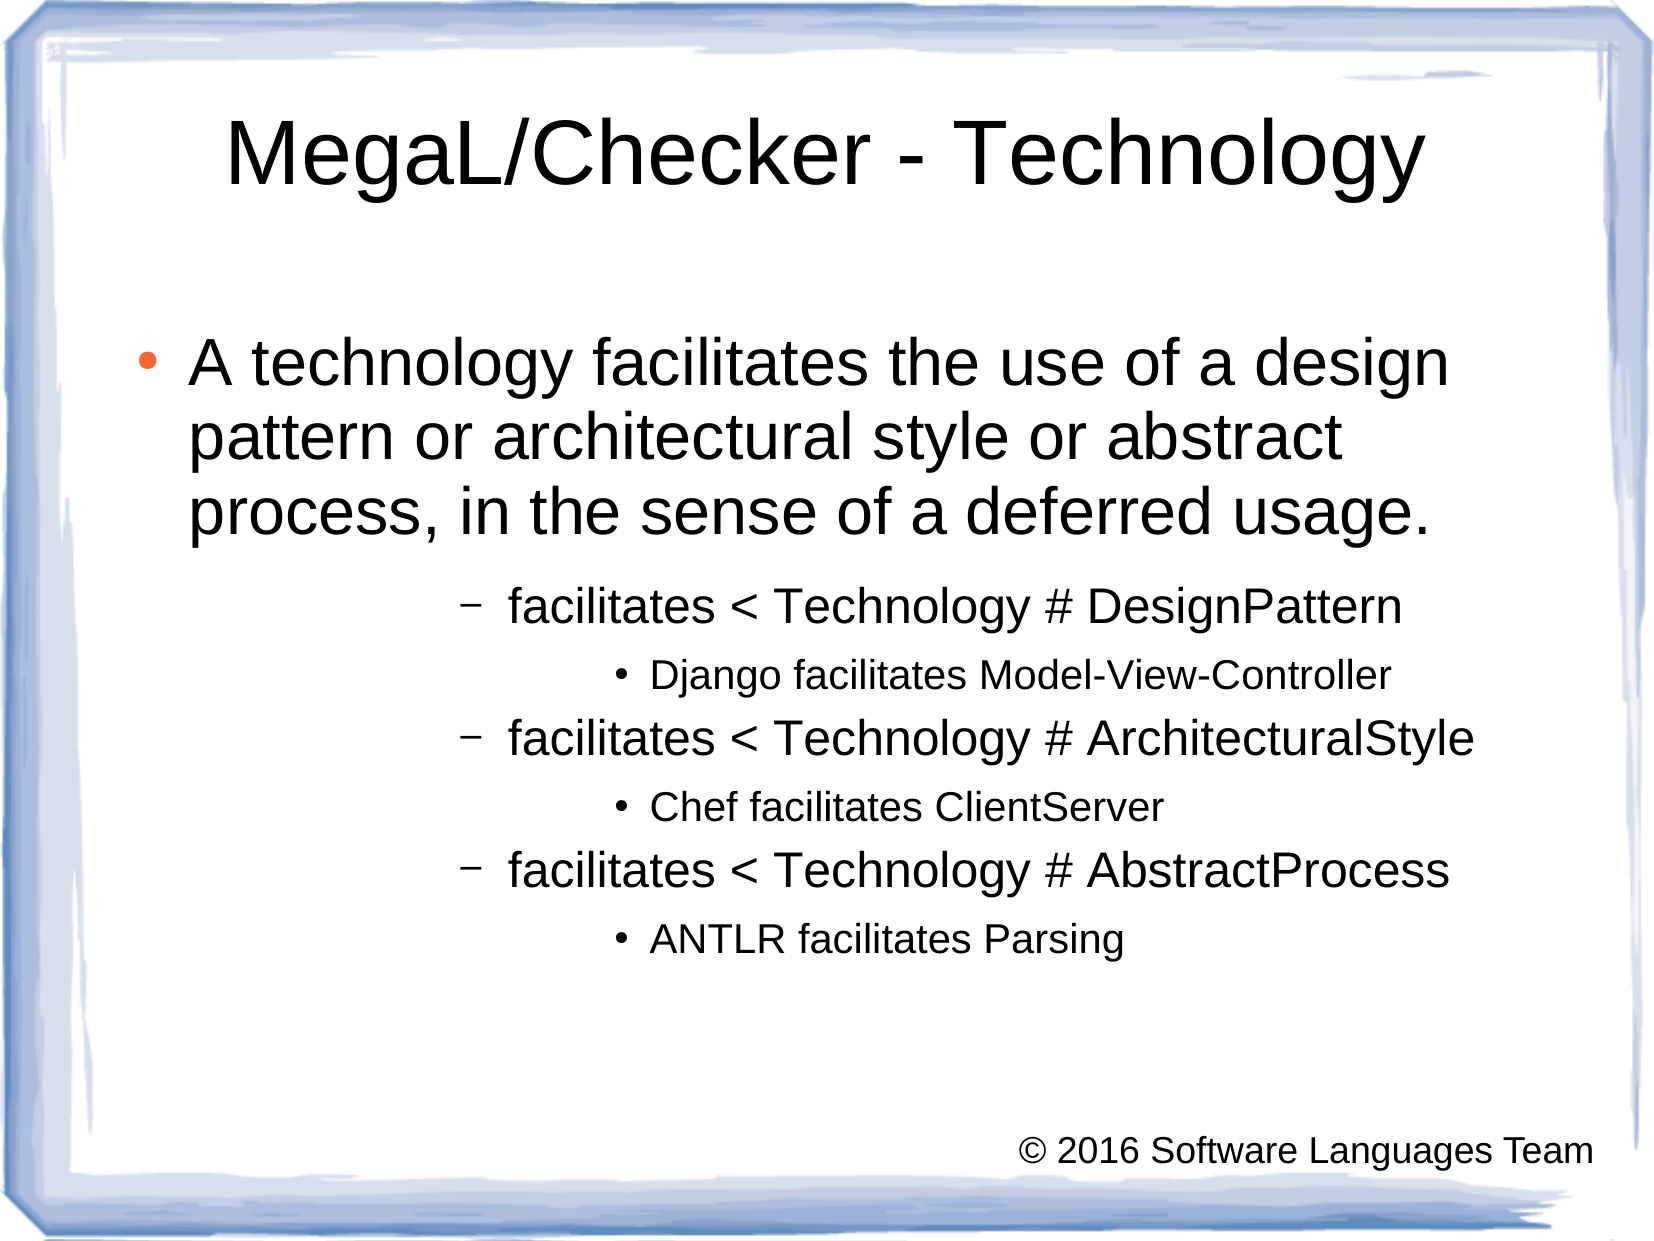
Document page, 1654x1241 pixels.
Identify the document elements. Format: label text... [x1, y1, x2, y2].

list A technology facilitates the use of a design pattern or architectural style or abstract process, in the sense of a deferred usage. facilitates < Technology # DesignPattern Django facilitates Model-View-Controller facilitates < Technology # ArchitecturalStyle Chef facilitates ClientServer facilitates < Technology # AbstractProcess ANTLR facilitates Parsing [118, 324, 1571, 1050]
picture [0, 0, 1654, 1241]
text_box © 2016 Software Languages Team [1003, 1122, 1625, 1182]
title MegaL/Checker - Technology [82, 49, 1571, 257]
